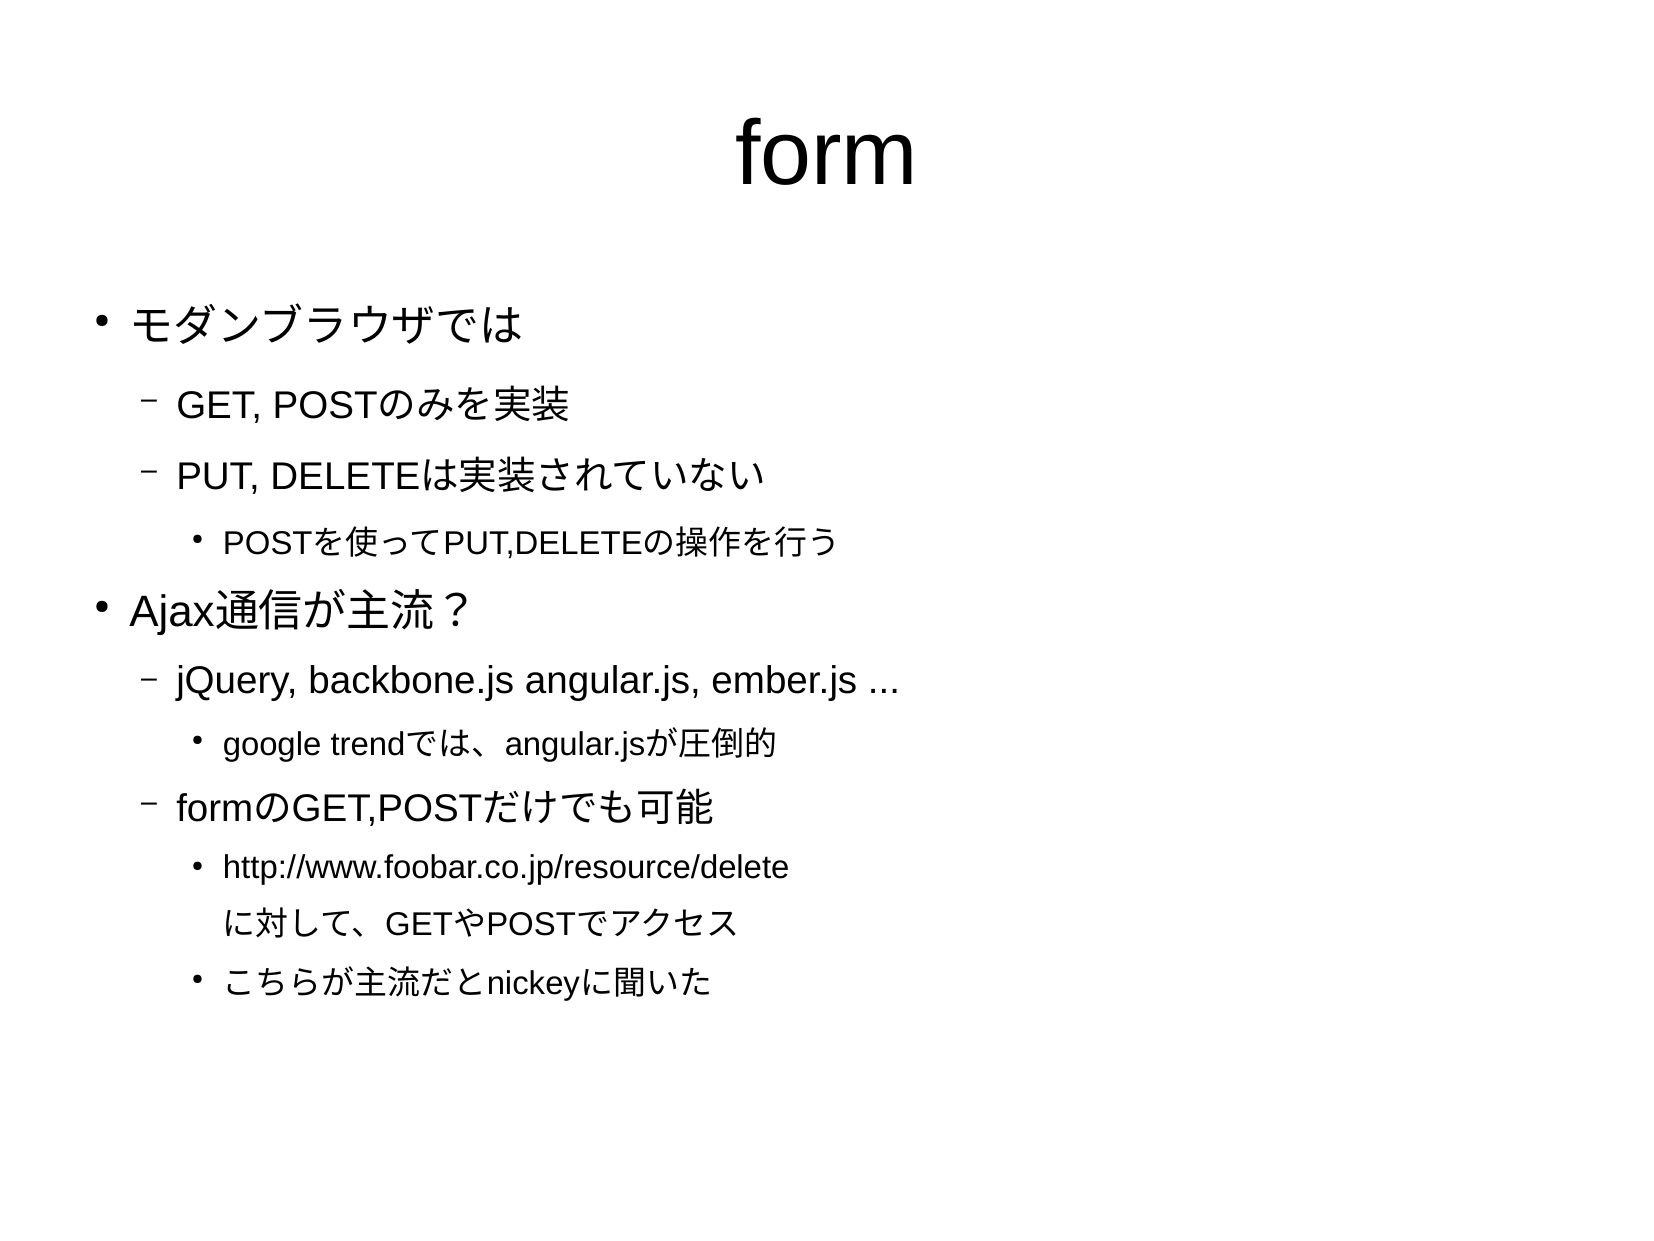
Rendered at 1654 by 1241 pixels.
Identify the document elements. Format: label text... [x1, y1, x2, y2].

title form [82, 49, 1571, 257]
list モダンブラウザでは GET, POSTのみを実装 PUT, DELETEは実装されていない POSTを使ってPUT,DELETEの操作を行う Ajax通信が主流？ jQuery, backbone.js angular.js, ember.js ... google trendでは、angular.jsが圧倒的 formのGET,POSTだけでも可能 http://www.foobar.co.jp/resource/delete に対して、GETやPOSTでアクセス こちらが主流だとnickeyに聞いた [82, 290, 1571, 1010]
